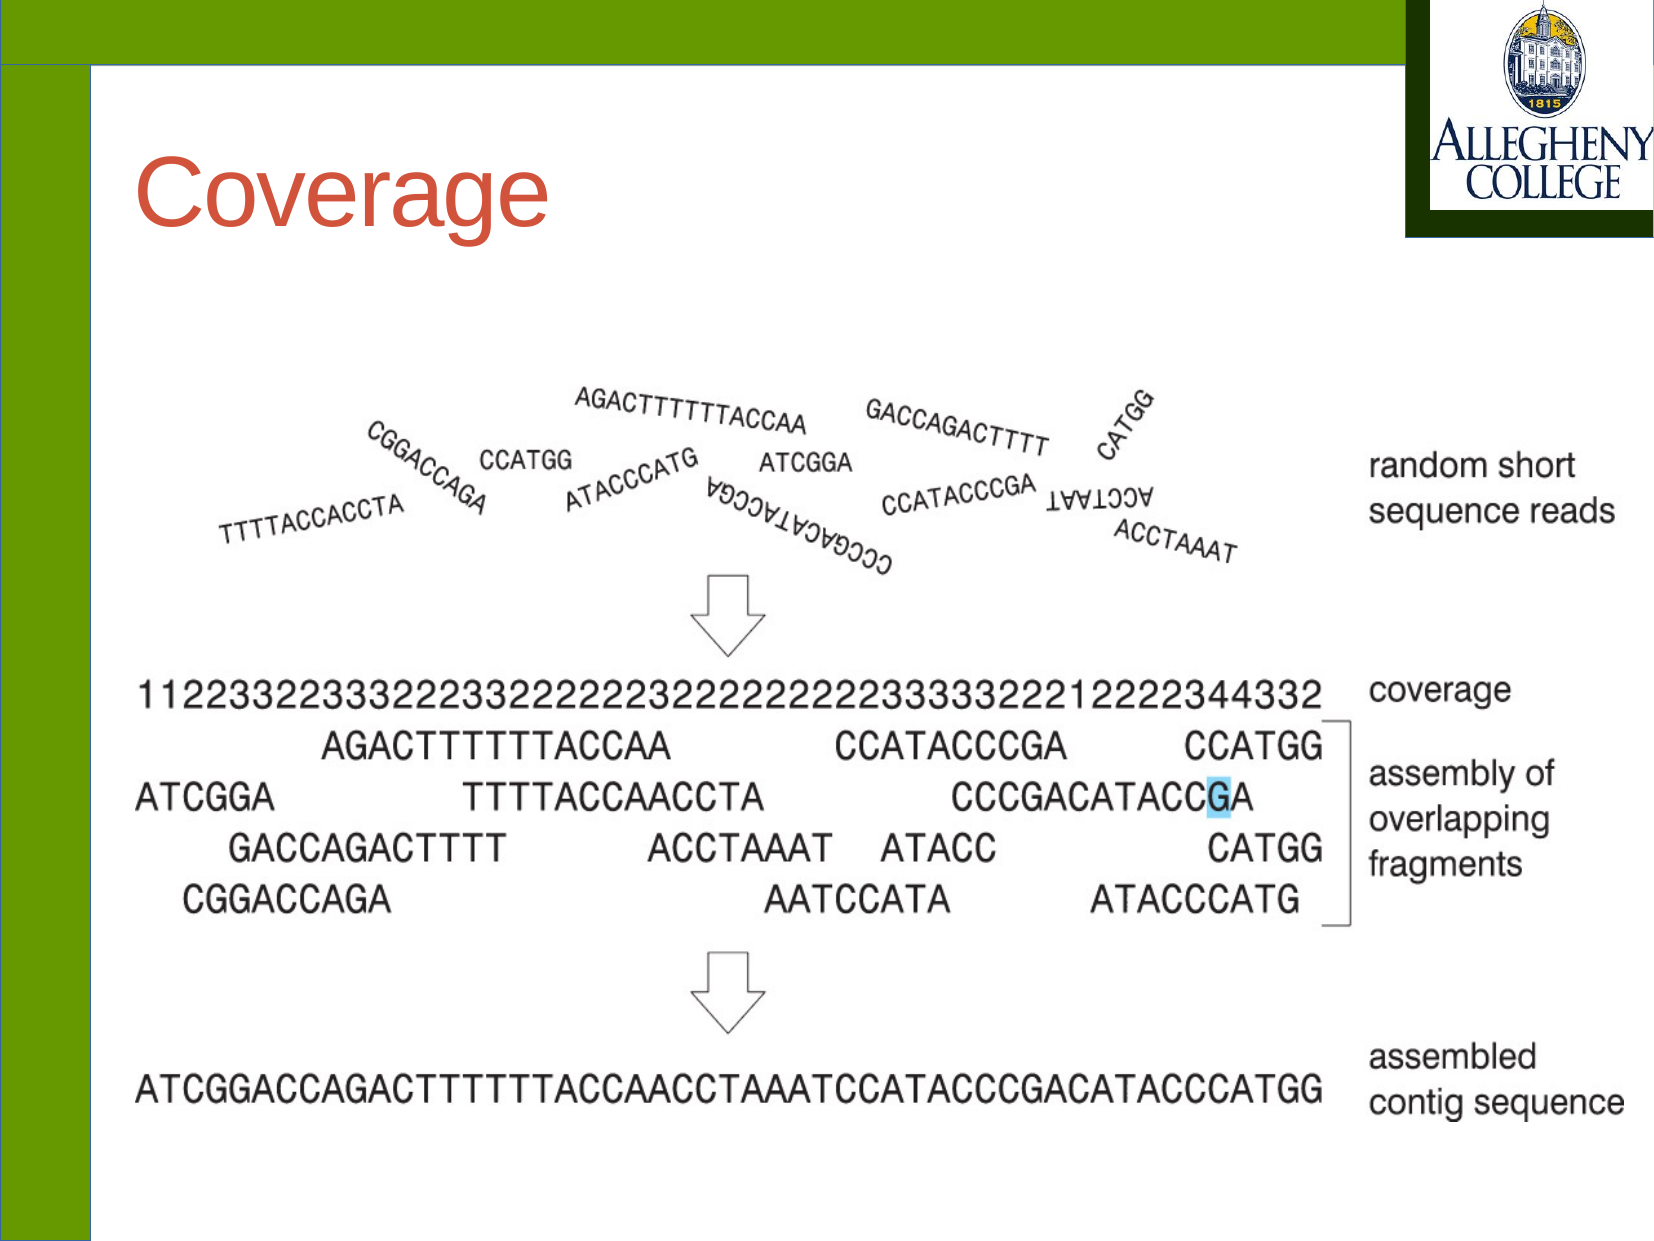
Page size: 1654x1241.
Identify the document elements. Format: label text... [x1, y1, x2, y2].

picture [135, 312, 1624, 1195]
picture [1430, 0, 1654, 210]
text_box [0, 0, 1654, 1241]
title Coverage [118, 96, 1607, 276]
